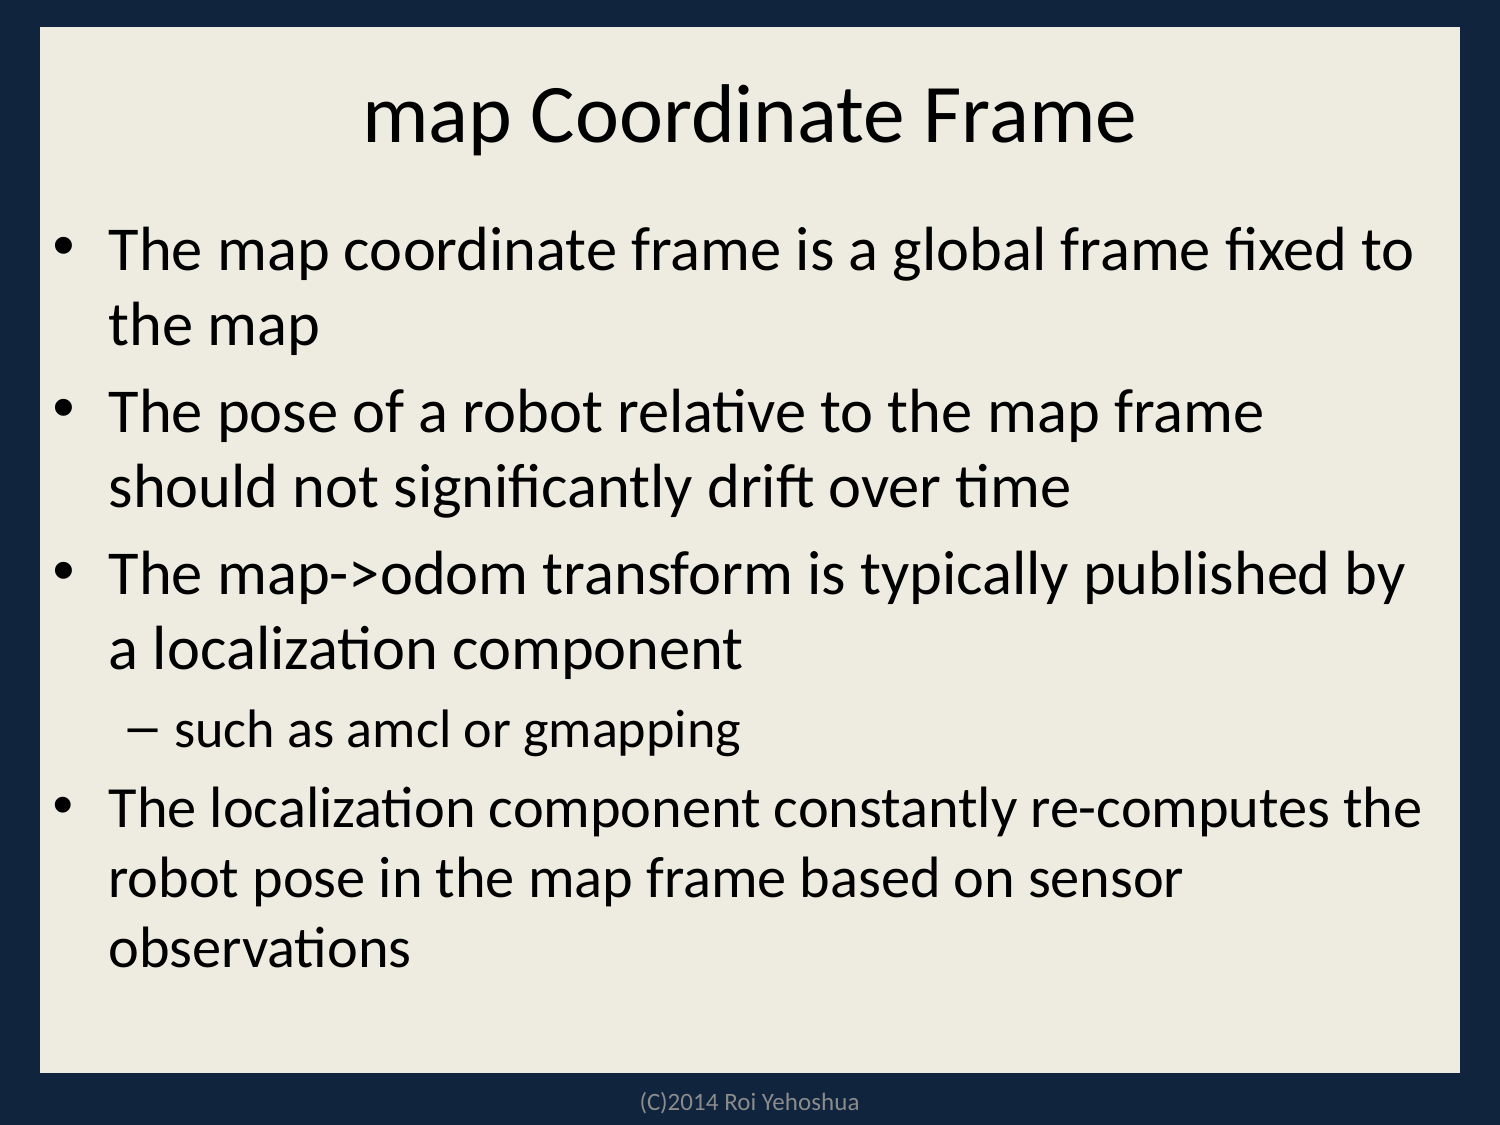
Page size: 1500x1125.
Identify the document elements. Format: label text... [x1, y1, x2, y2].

footer (C)2014 Roi Yehoshua [512, 1074, 988, 1125]
title map Coordinate Frame [37, 31, 1463, 188]
list The map coordinate frame is a global frame fixed to the map The pose of a robot relative to the map frame should not significantly drift over time The map->odom transform is typically published by a localization component such as amcl or gmapping The localization component constantly re-computes the robot pose in the map frame based on sensor observations [37, 200, 1463, 1080]
